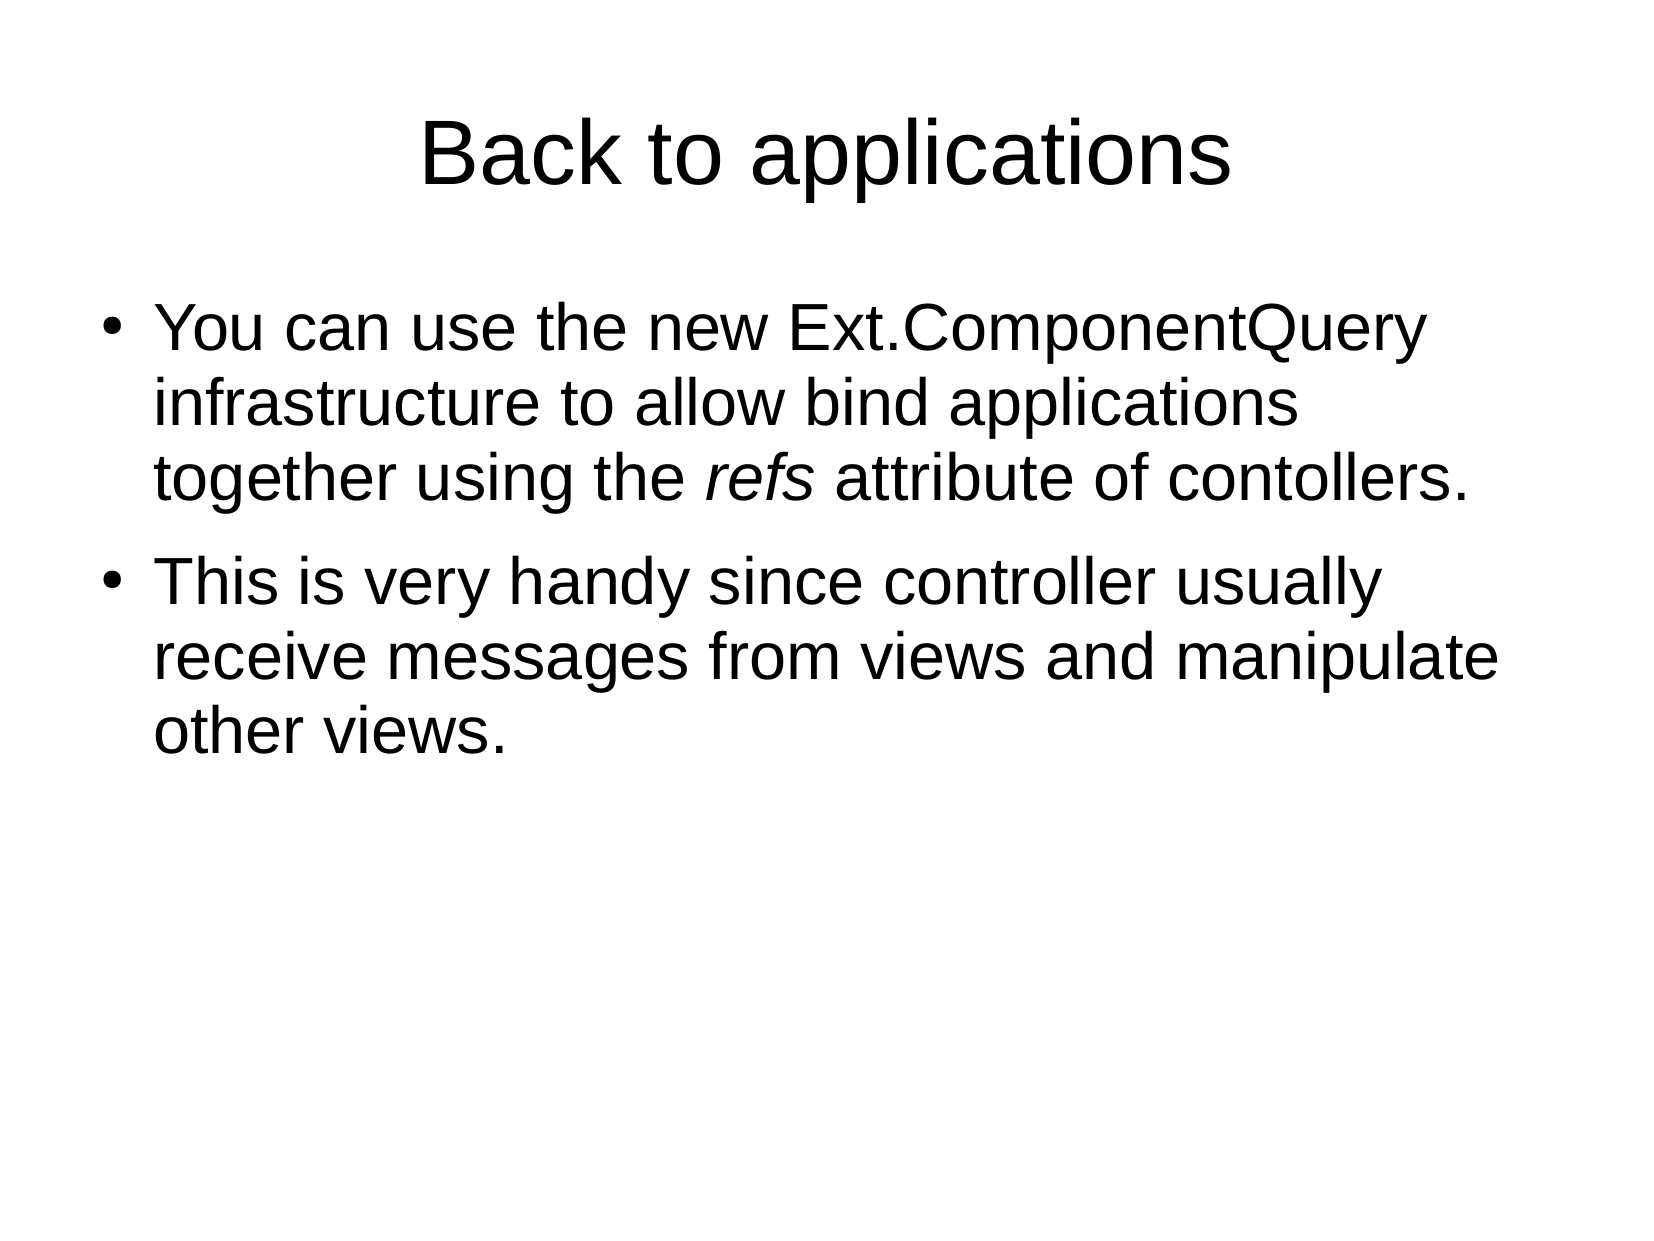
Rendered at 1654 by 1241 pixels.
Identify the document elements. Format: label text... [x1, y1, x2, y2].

list You can use the new Ext.ComponentQuery infrastructure to allow bind applications together using the refs attribute of contollers. This is very handy since controller usually receive messages from views and manipulate other views. [82, 290, 1538, 1010]
title Back to applications [82, 49, 1571, 257]
